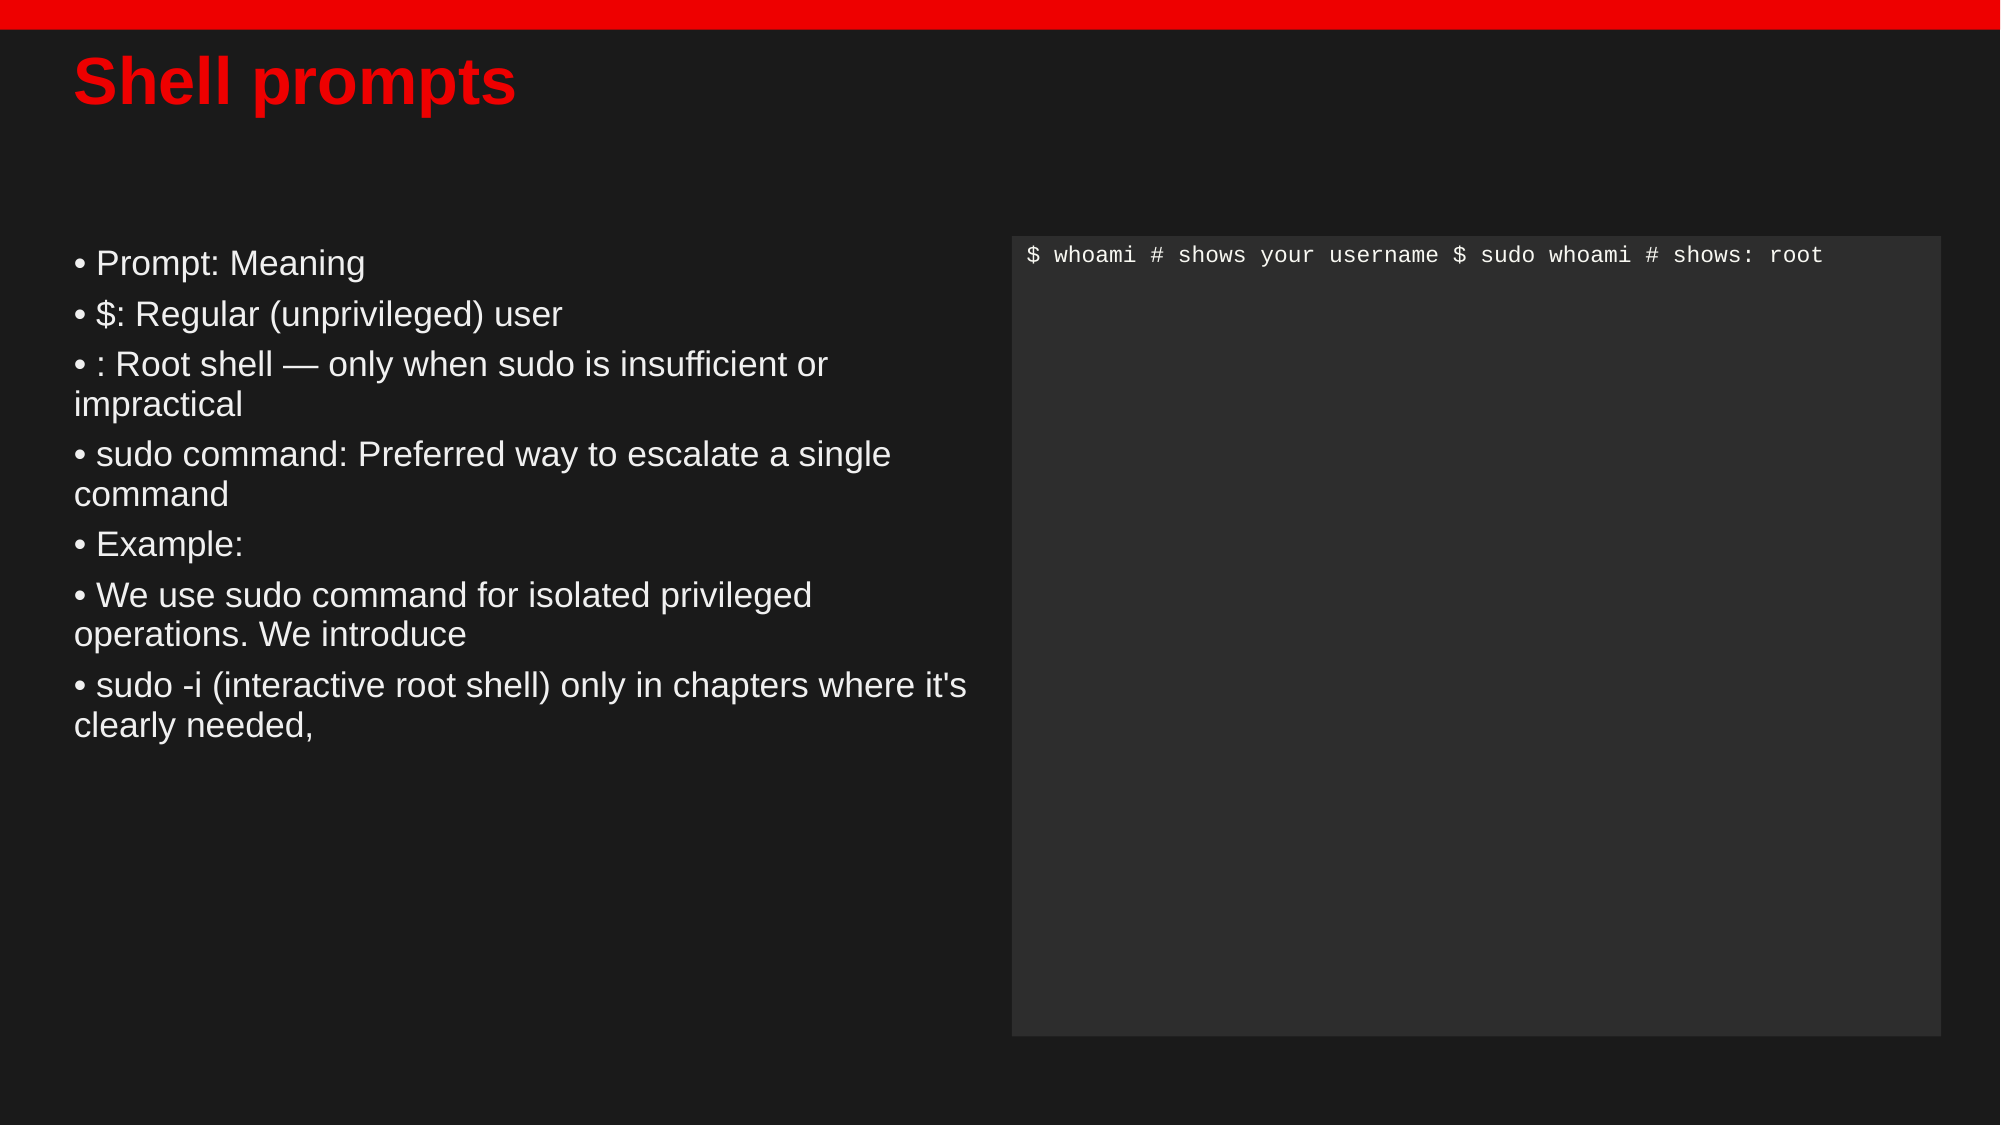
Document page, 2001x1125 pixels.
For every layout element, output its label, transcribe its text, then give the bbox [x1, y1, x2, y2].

text_box • Prompt: Meaning • $: Regular (unprivileged) user • : Root shell — only when sudo is insufficient or impractical • sudo command: Preferred way to escalate a single command • Example: • We use sudo command for isolated privileged operations. We introduce • sudo -i (interactive root shell) only in chapters where it's clearly needed, [59, 236, 989, 1037]
text_box Shell prompts [59, 36, 1942, 208]
text_box $ whoami # shows your username $ sudo whoami # shows: root [1011, 236, 1942, 1037]
text_box [0, 0, 2001, 30]
